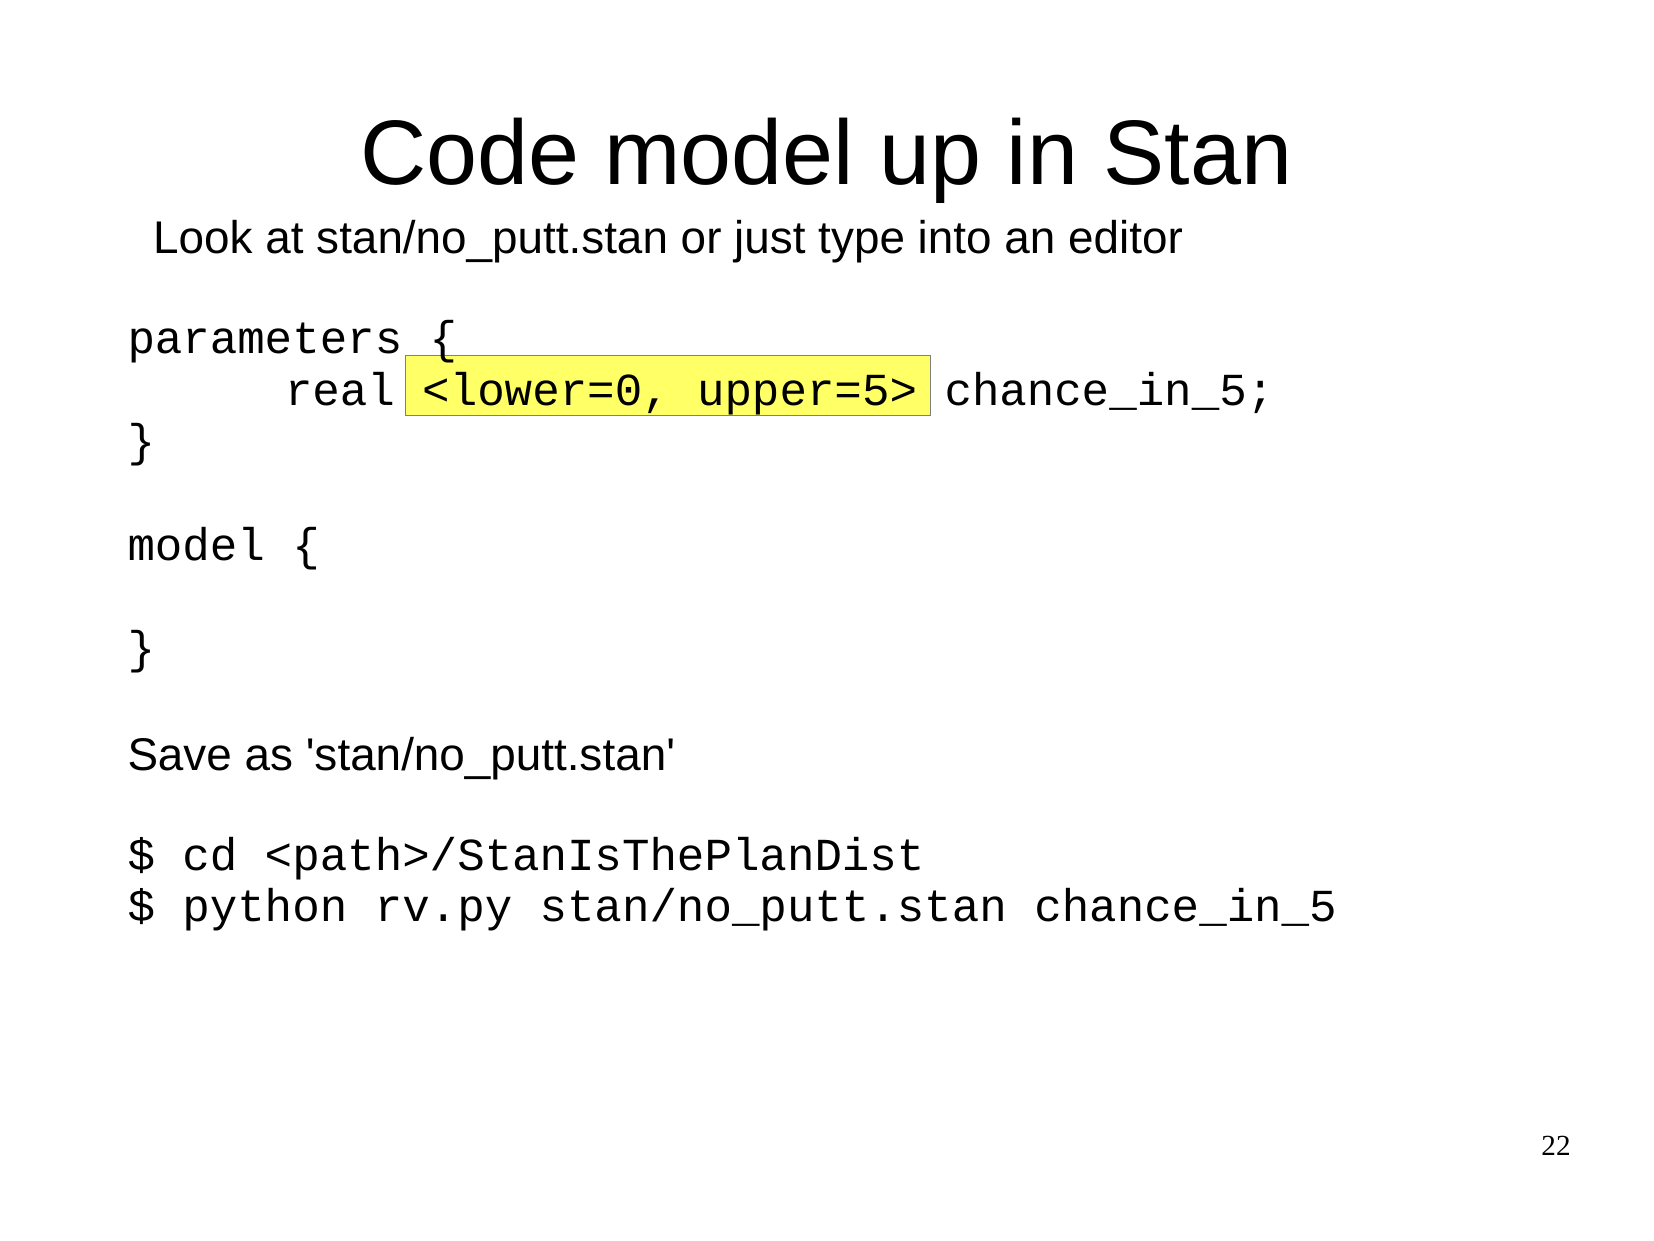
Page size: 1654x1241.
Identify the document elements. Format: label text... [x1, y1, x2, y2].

title Code model up in Stan [82, 49, 1571, 257]
text_box Look at stan/no_putt.stan or just type into an editor parameters { real <lower=0, upper=5> chance_in_5; } model { } Save as 'stan/no_putt.stan' $ cd <path>/StanIsThePlanDist $ python rv.py stan/no_putt.stan chance_in_5 [112, 204, 1467, 1120]
